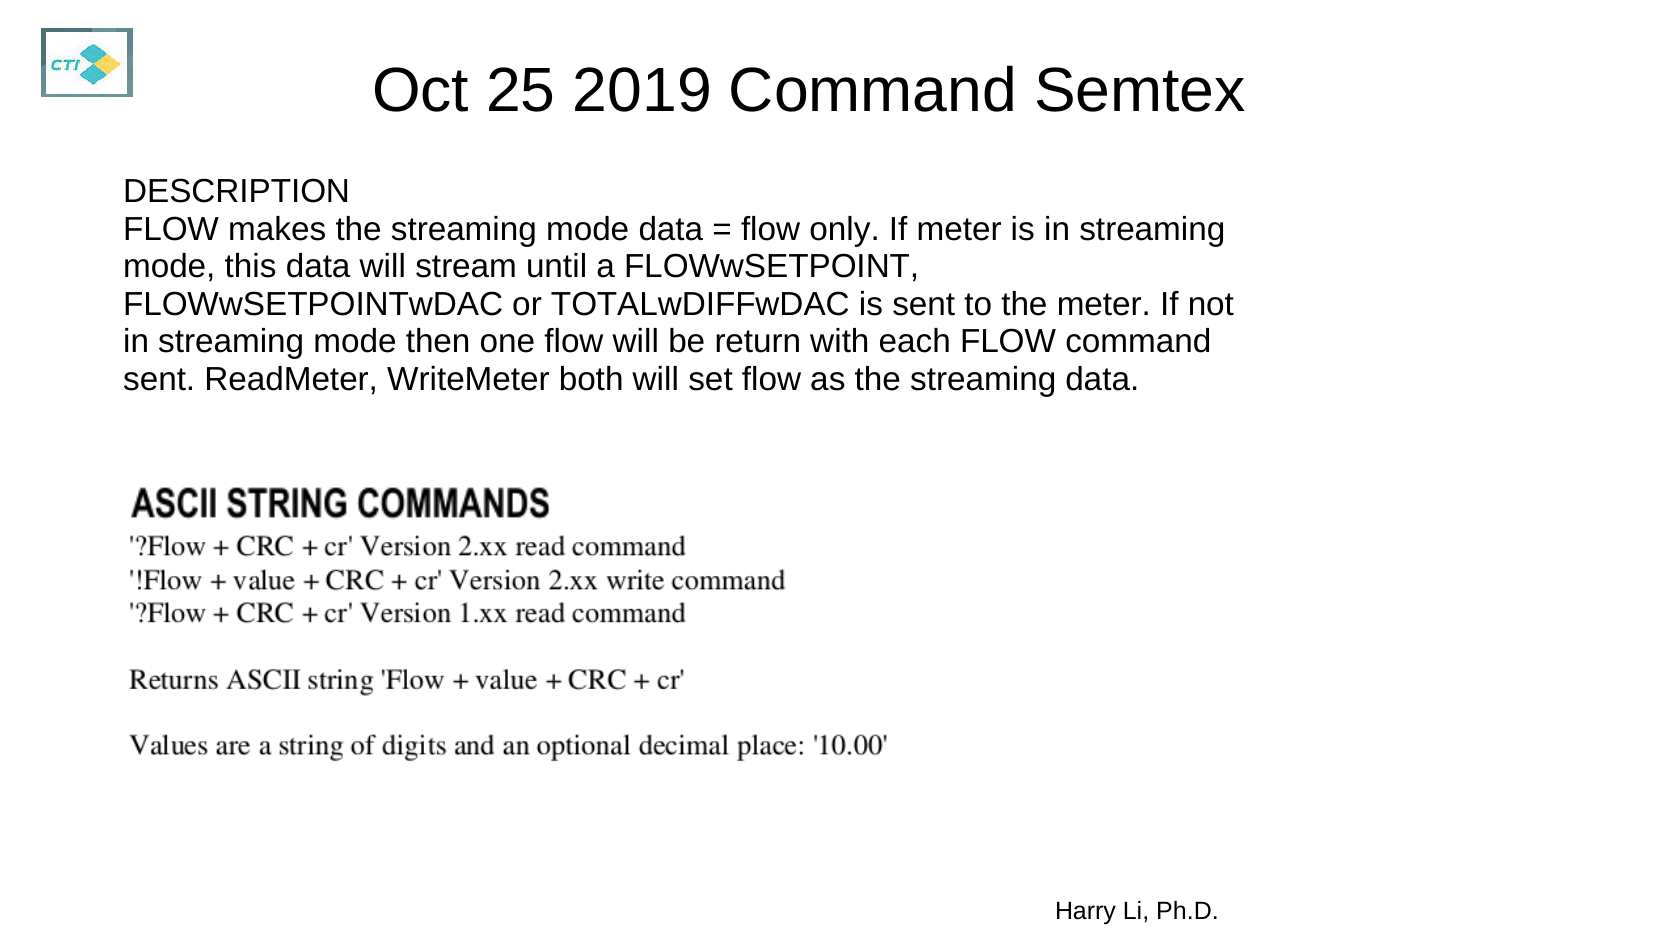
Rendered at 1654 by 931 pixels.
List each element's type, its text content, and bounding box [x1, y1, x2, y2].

picture [120, 479, 901, 766]
title Oct 25 2019 Command Semtex [82, 10, 1571, 166]
text_box DESCRIPTION FLOW makes the streaming mode data = flow only. If meter is in streaming mode, this data will stream until a FLOWwSETPOINT, FLOWwSETPOINTwDAC or TOTALwDIFFwDAC is sent to the meter. If not in streaming mode then one flow will be return with each FLOW command sent. ReadMeter, WriteMeter both will set flow as the streaming data. [108, 165, 1276, 437]
text_box Harry Li, Ph.D. [1040, 888, 1585, 931]
picture [41, 28, 133, 97]
